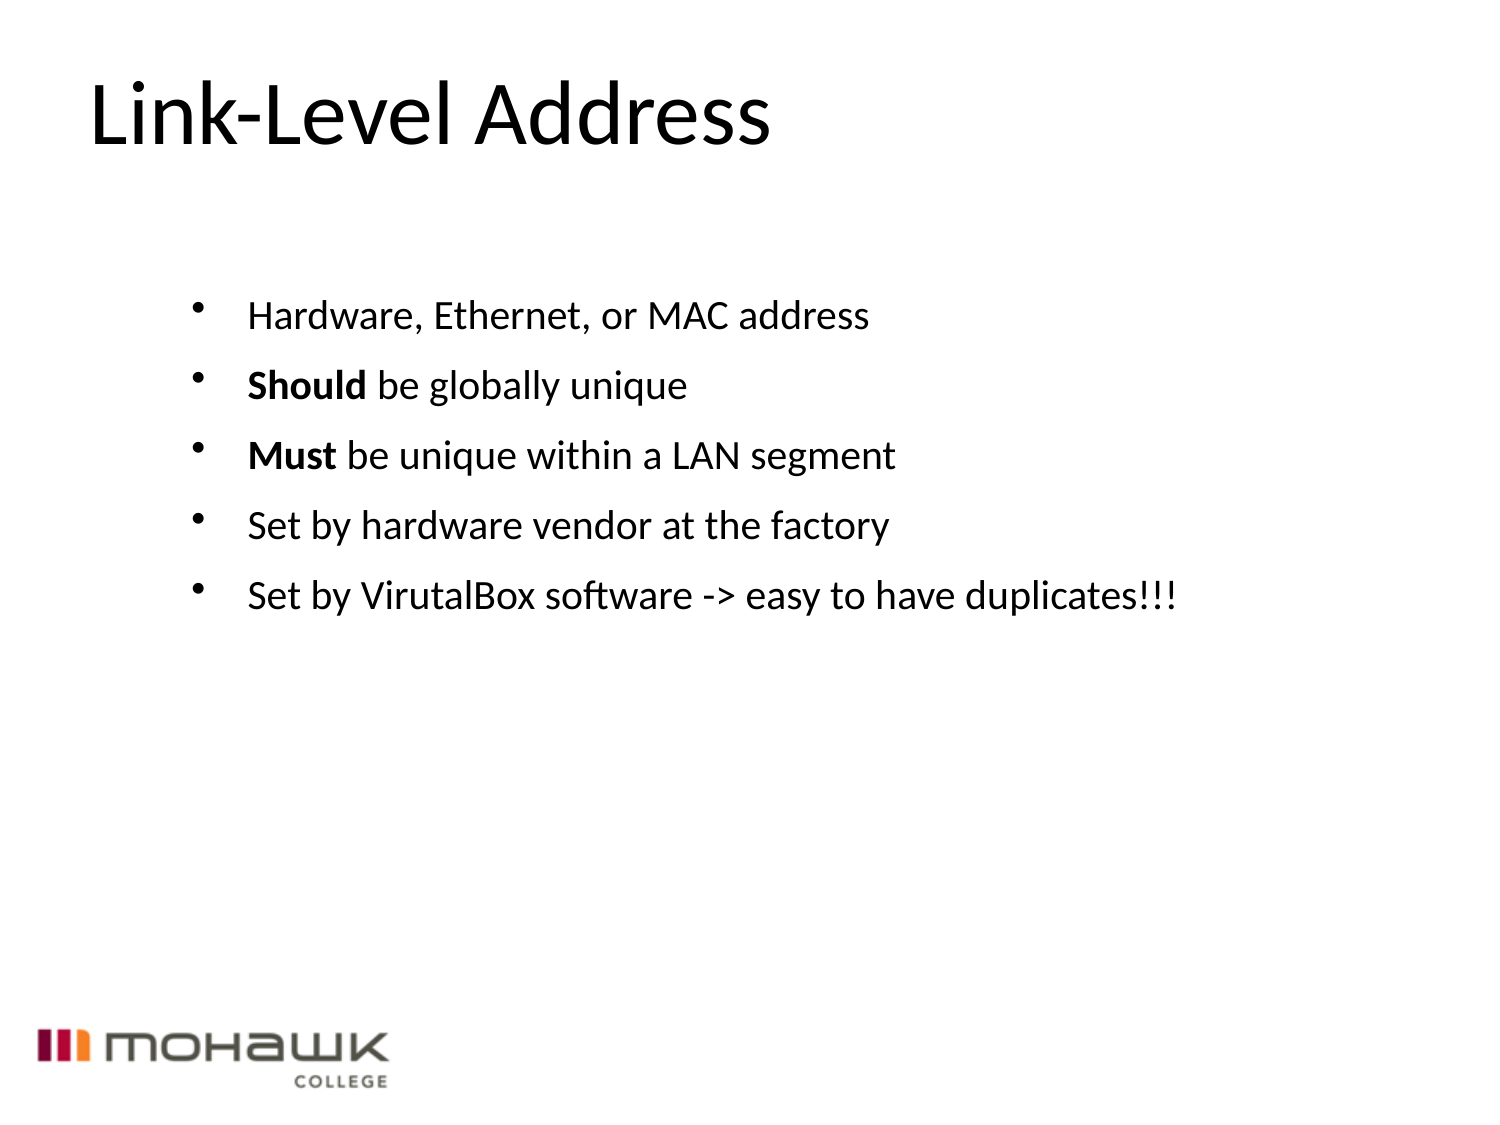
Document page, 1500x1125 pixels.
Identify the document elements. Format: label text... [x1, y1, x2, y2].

title Link-Level Address [75, 45, 1425, 233]
picture [5, 1000, 422, 1118]
list Hardware, Ethernet, or MAC address Should be globally unique Must be unique within a LAN segment Set by hardware vendor at the factory Set by VirutalBox software -> easy to have duplicates!!! [176, 280, 1453, 681]
